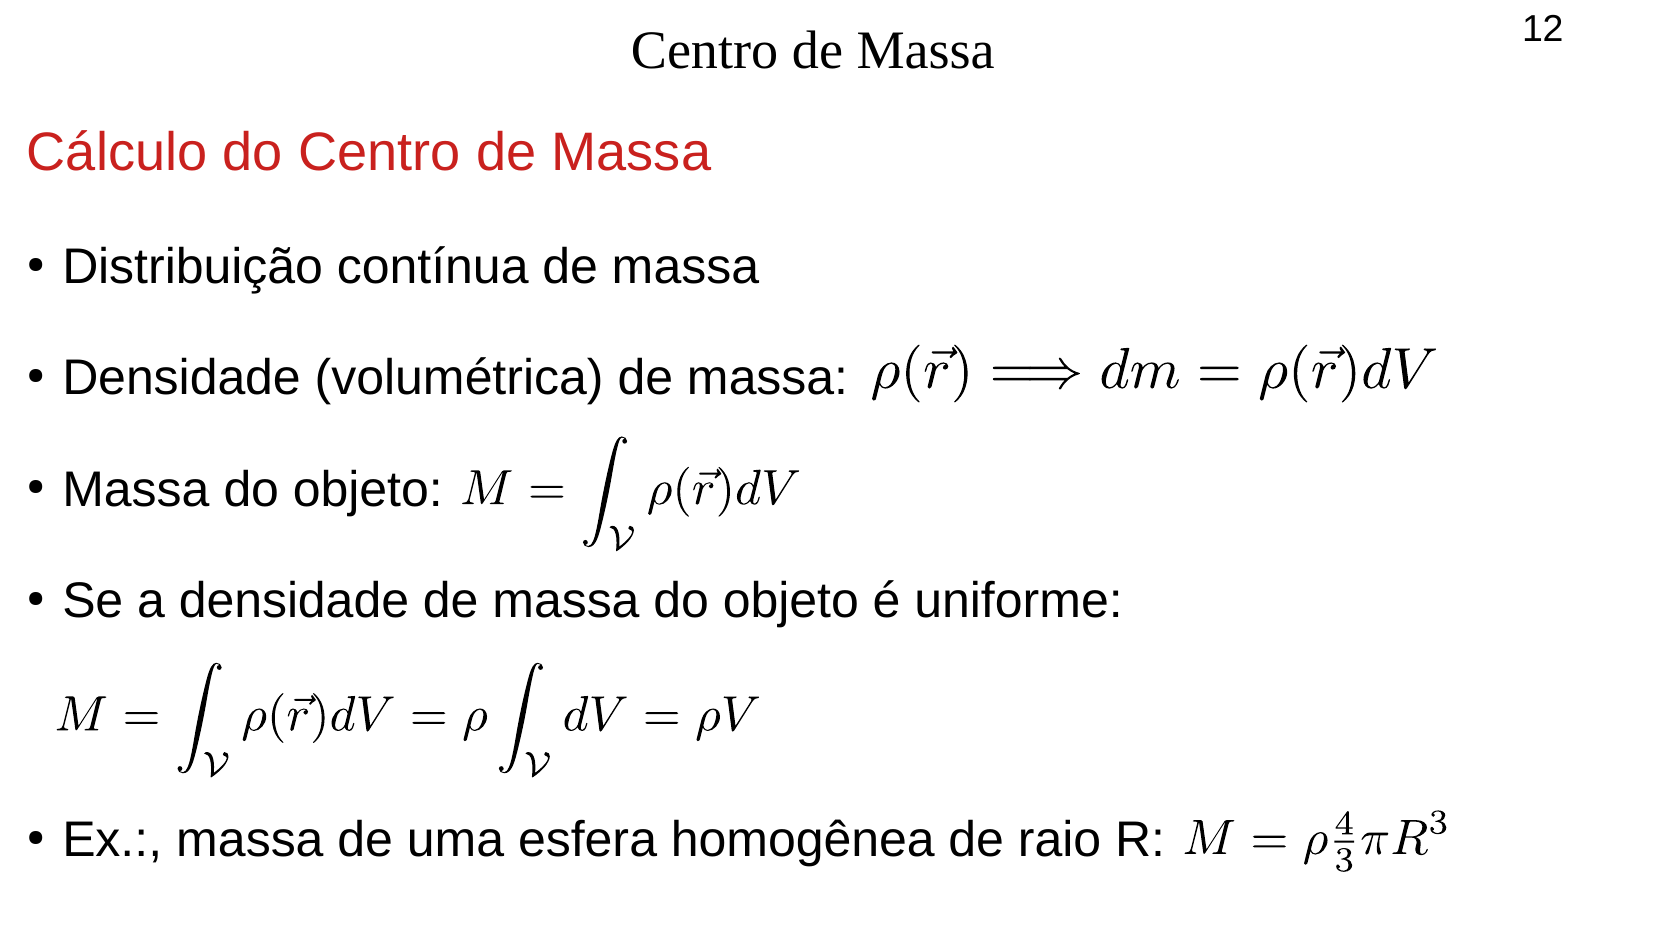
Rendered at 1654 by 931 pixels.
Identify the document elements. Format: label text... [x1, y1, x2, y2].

picture [1180, 808, 1449, 874]
text_box Cálculo do Centro de Massa Distribuição contínua de massa Densidade (volumétrica) de massa: Massa do objeto: Se a densidade de massa do objeto é uniforme: Ex.:, massa de uma esfera homogênea de raio R: [12, 114, 1609, 931]
text_box Centro de Massa [616, 0, 1038, 88]
picture [52, 660, 761, 780]
text_box 18 [1507, 0, 1654, 71]
picture [870, 344, 1437, 403]
picture [460, 436, 800, 552]
